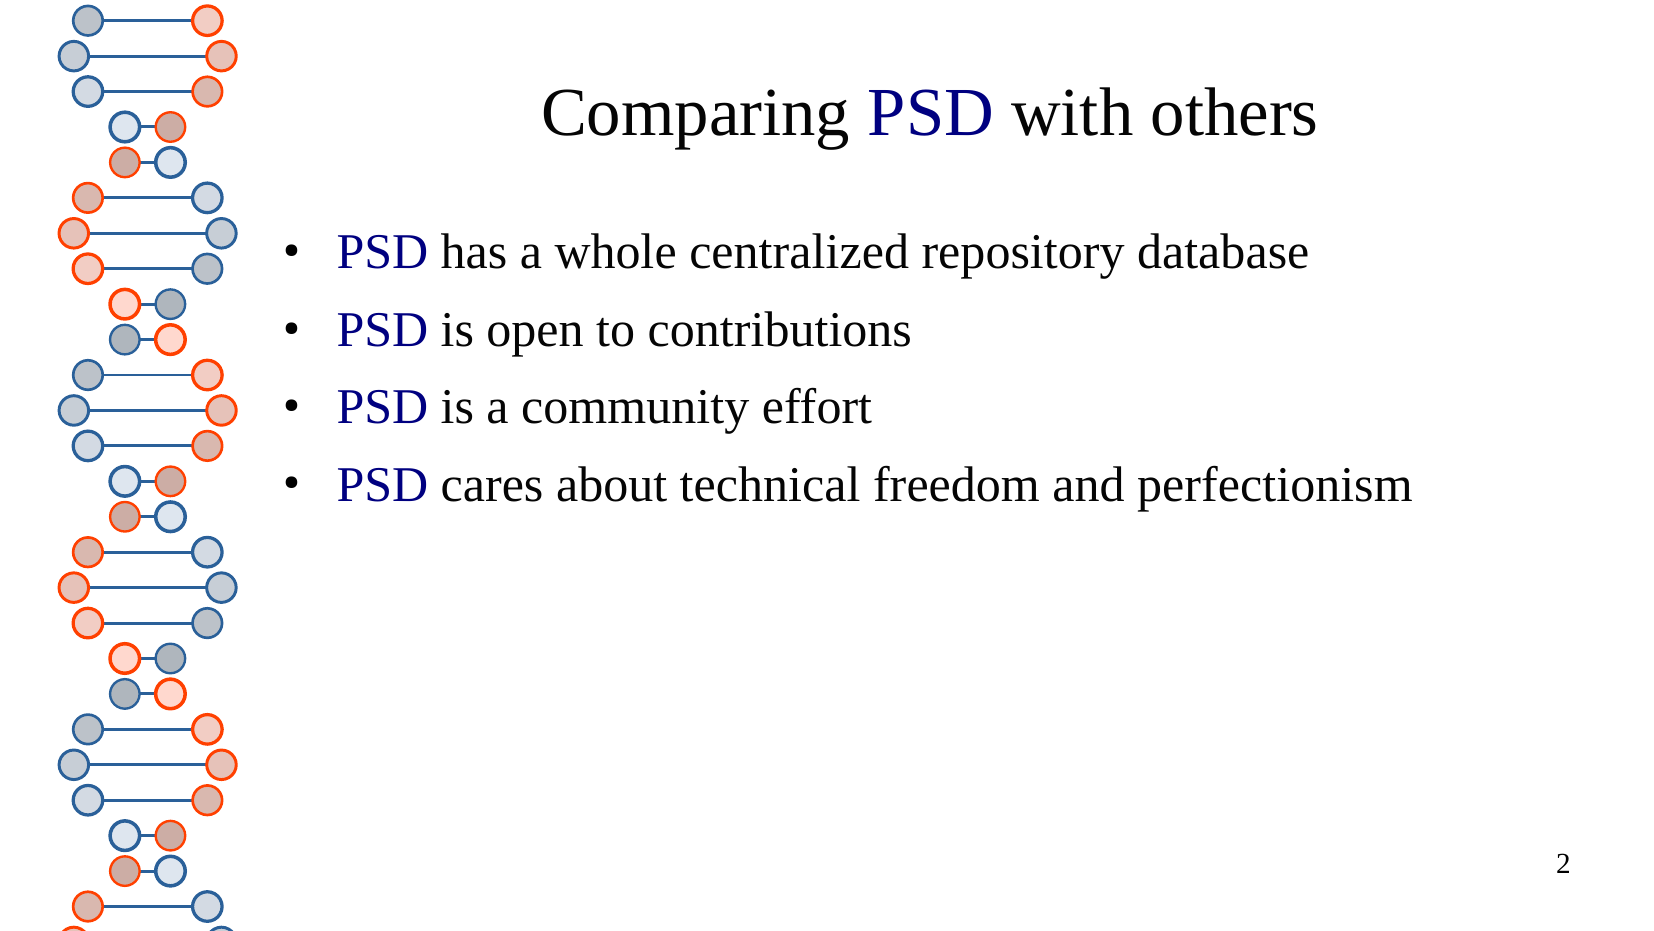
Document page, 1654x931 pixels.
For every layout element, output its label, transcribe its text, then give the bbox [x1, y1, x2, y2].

list PSD has a whole centralized repository database PSD is open to contributions PSD is a community effort PSD cares about technical freedom and perfectionism [265, 224, 1595, 764]
title Comparing PSD with others [265, 35, 1595, 189]
